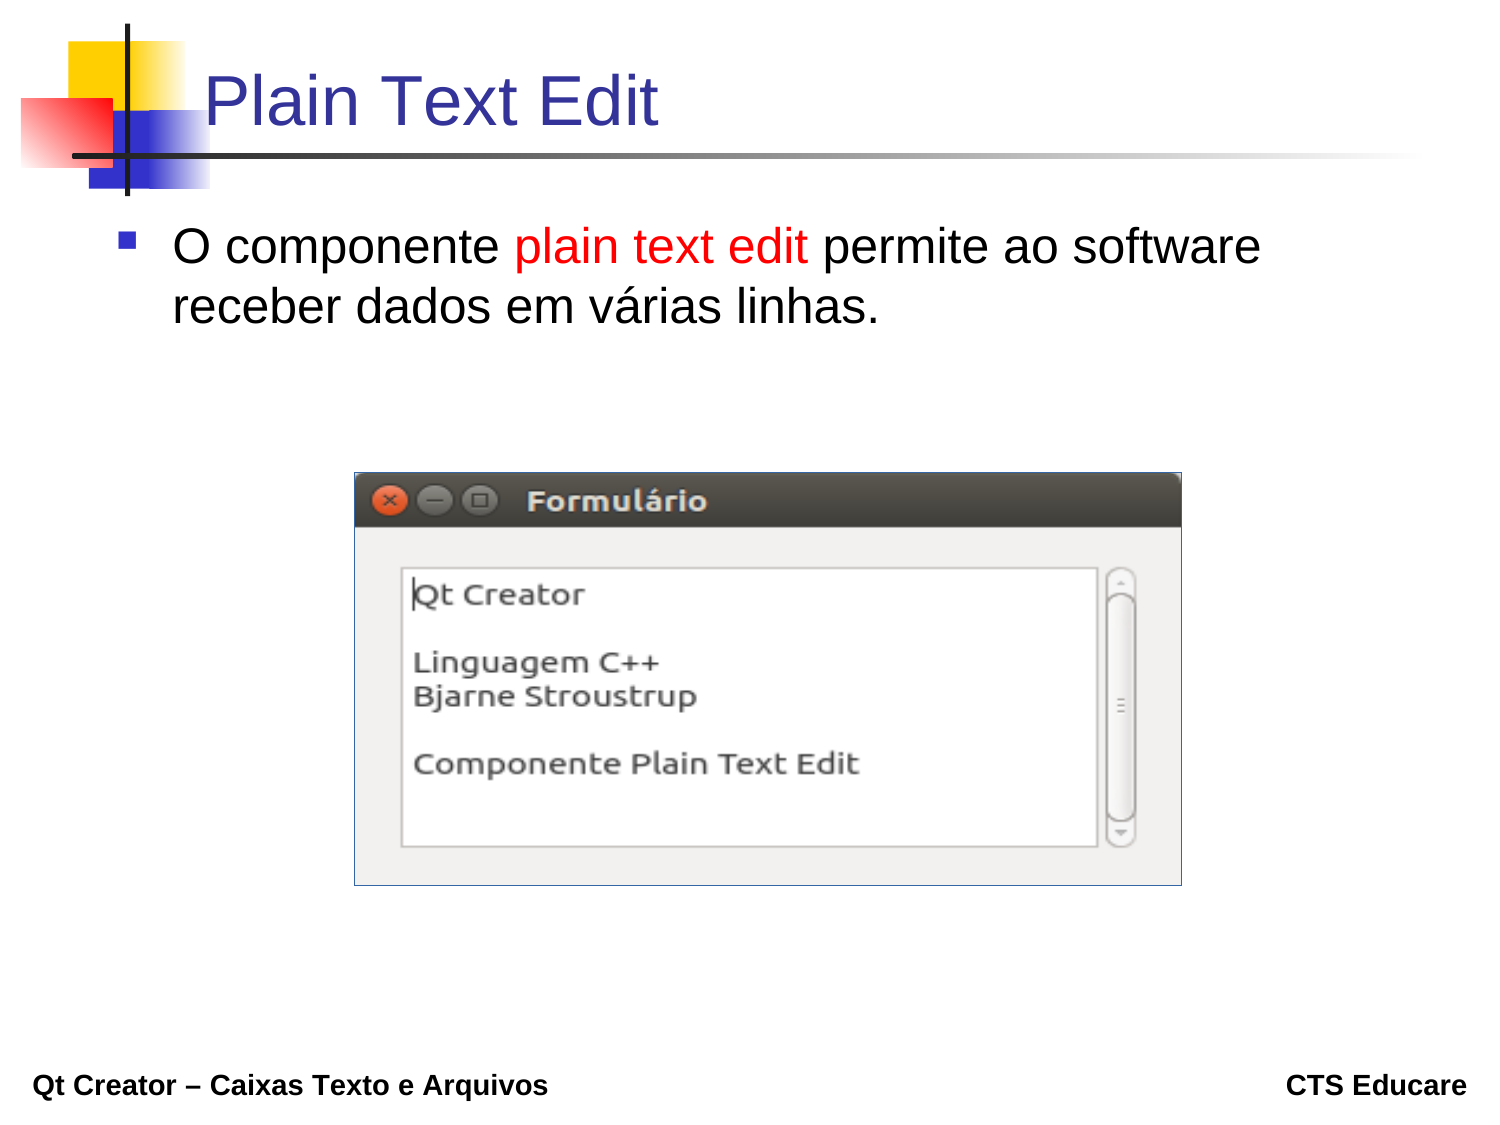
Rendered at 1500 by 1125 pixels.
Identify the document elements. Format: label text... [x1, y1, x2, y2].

picture [354, 472, 1182, 886]
title Plain Text Edit [188, 46, 1468, 149]
list O componente plain text edit permite ao software receber dados em várias linhas. [100, 206, 1447, 1024]
